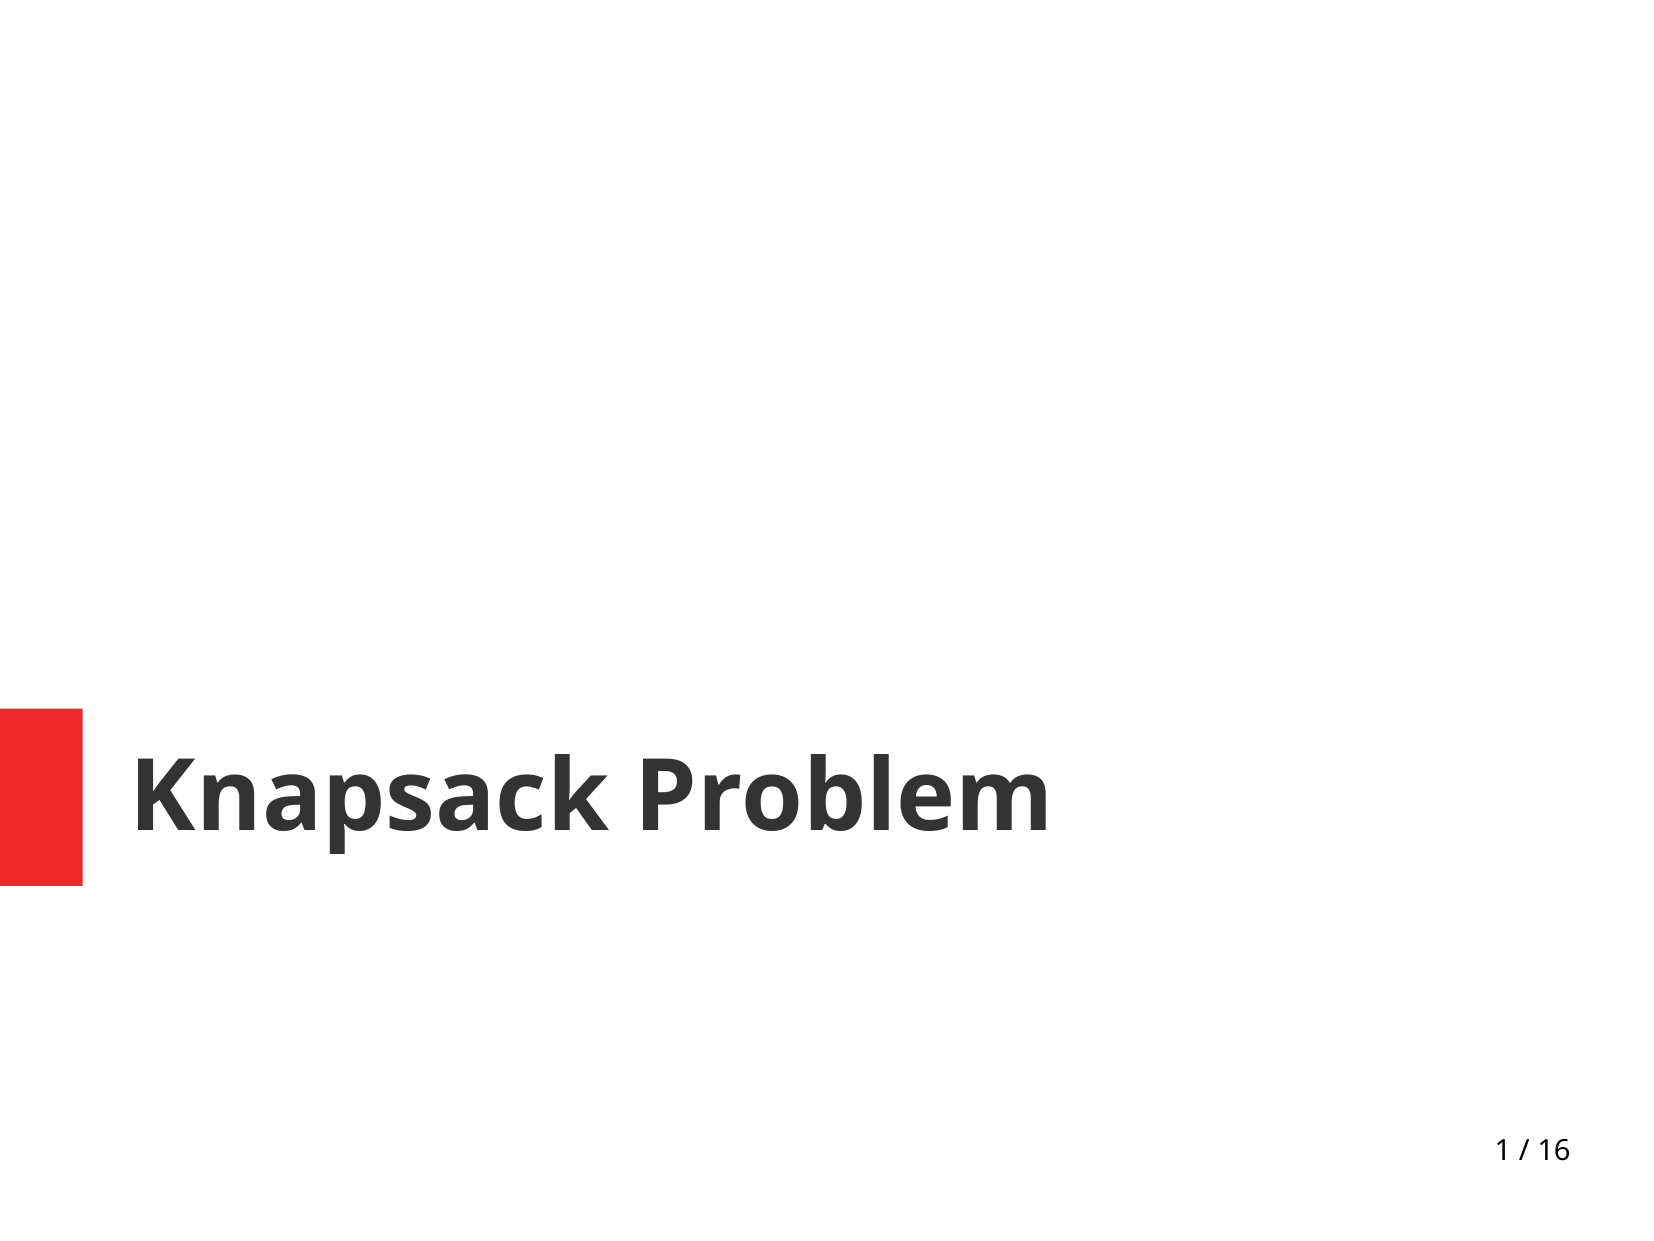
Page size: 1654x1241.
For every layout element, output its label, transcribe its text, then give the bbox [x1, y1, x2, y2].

title Knapsack Problem [129, 655, 1536, 928]
